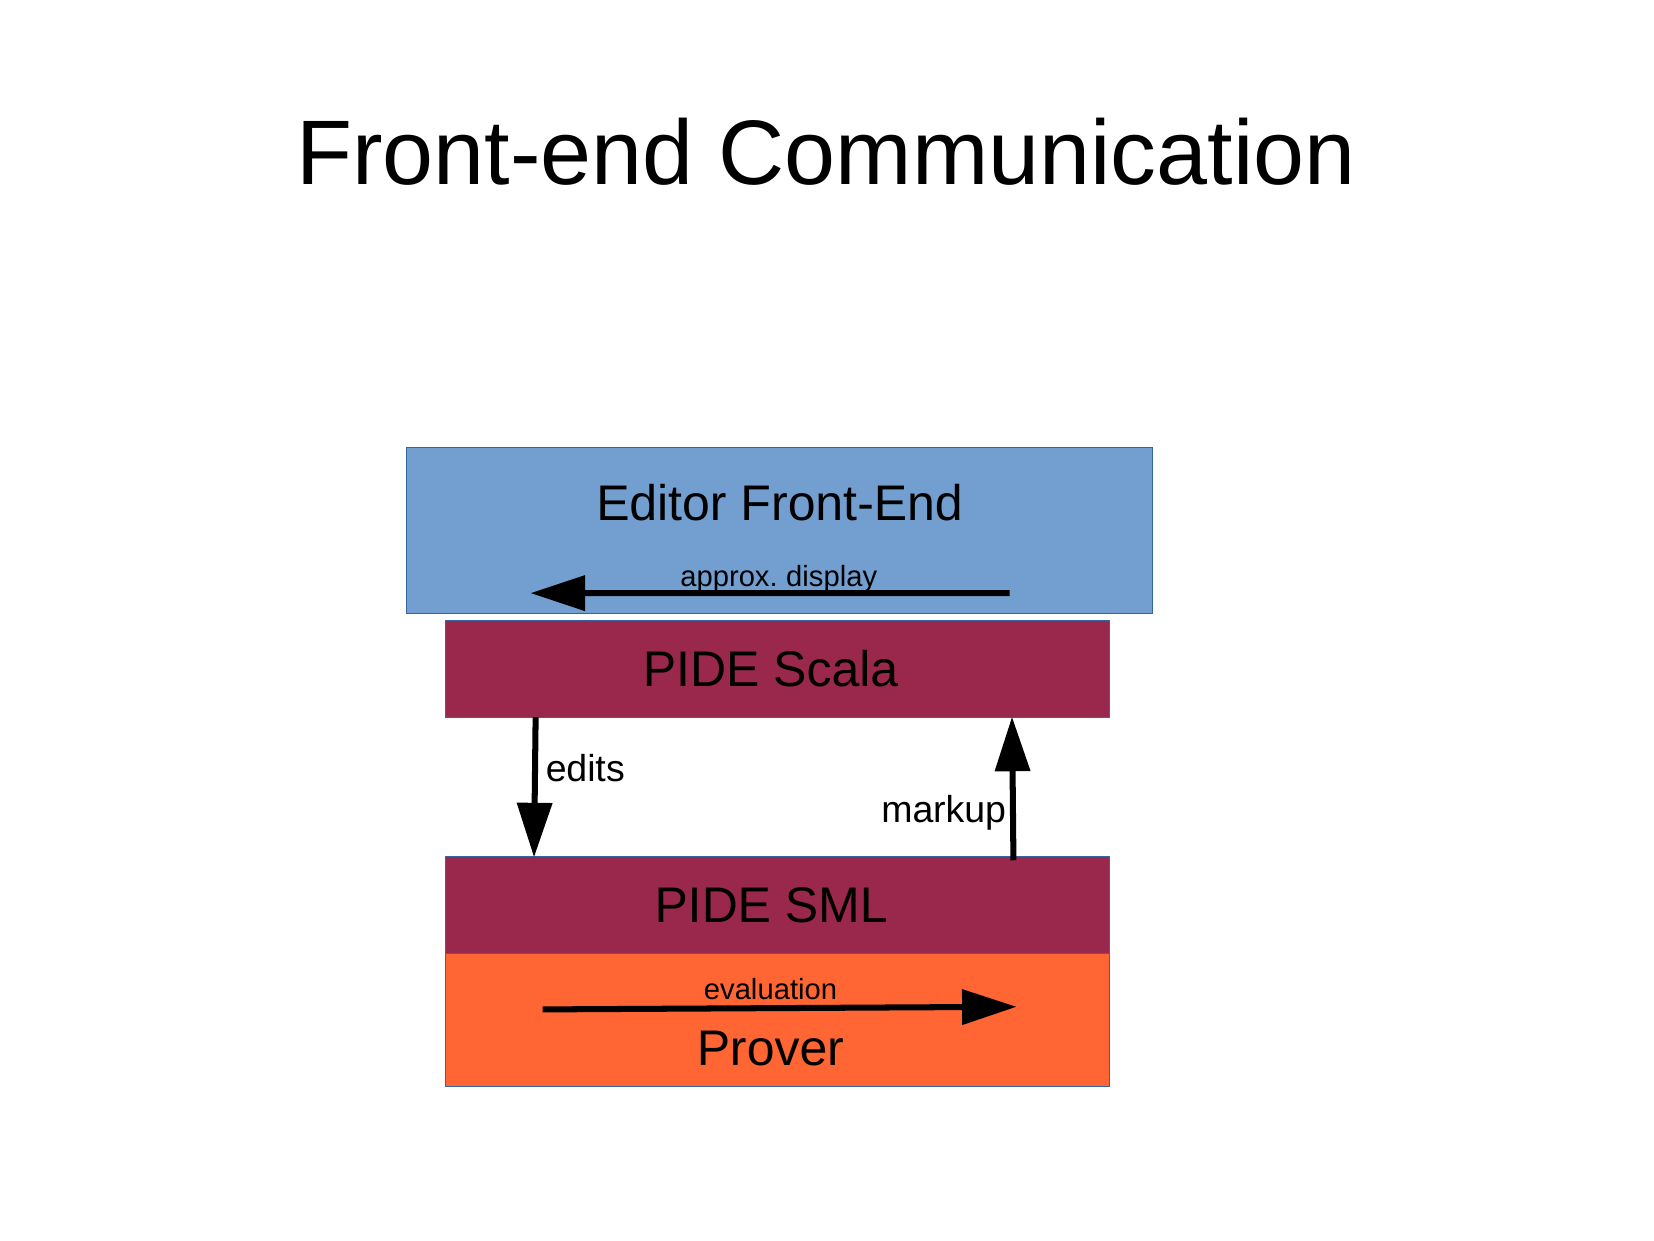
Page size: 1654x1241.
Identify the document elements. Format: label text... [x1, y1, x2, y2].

title Front-end Communication [82, 49, 1571, 257]
text_box PIDE SML [445, 856, 1110, 953]
text_box PIDE Scala [445, 620, 1110, 718]
text_box Editor Front-End [406, 447, 1153, 614]
text_box edits [531, 739, 640, 799]
text_box markup [855, 781, 1082, 840]
text_box Prover [445, 953, 1110, 1087]
text_box evaluation [678, 958, 905, 1017]
text_box approx. display [655, 545, 892, 604]
